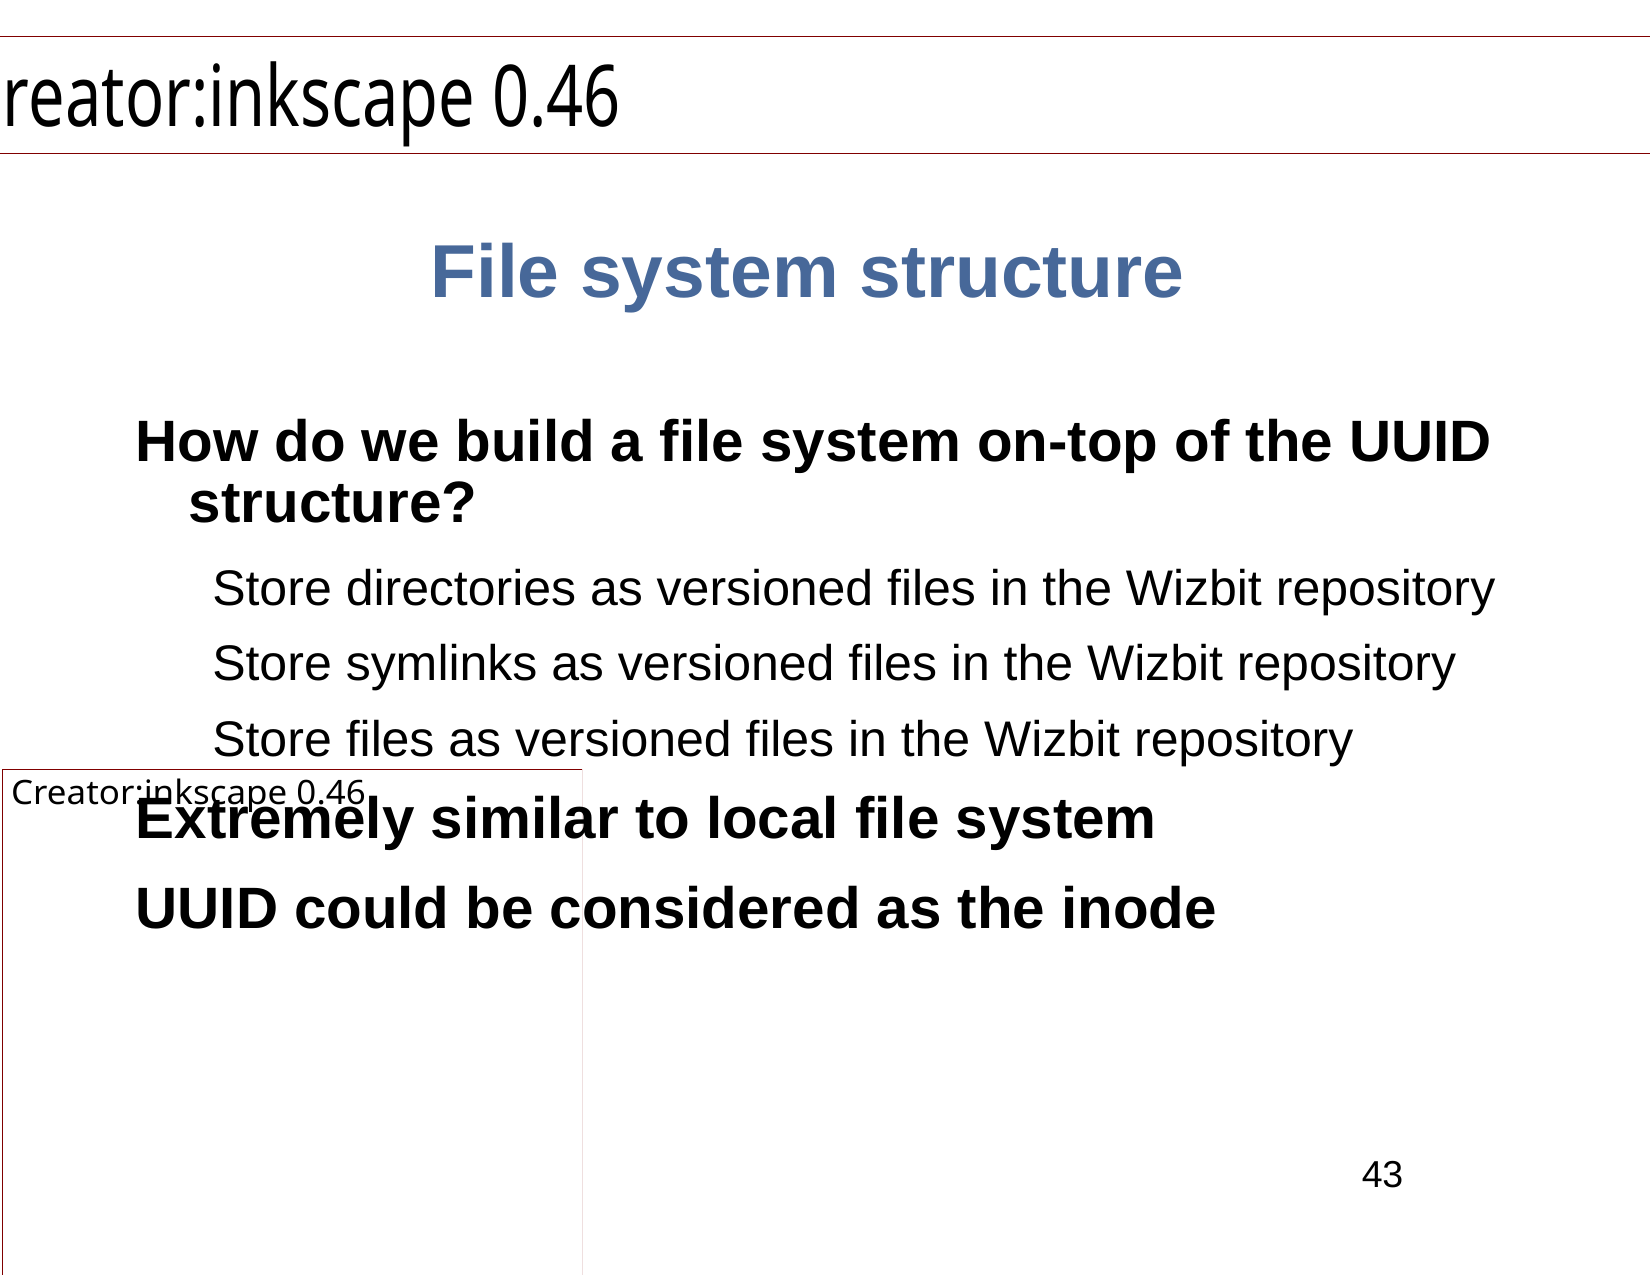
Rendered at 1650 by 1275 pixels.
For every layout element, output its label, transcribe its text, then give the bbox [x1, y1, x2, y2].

title File system structure [118, 177, 1498, 371]
list How do we build a file system on-top of the UUID structure? Store directories as versioned files in the Wizbit repository Store symlinks as versioned files in the Wizbit repository Store files as versioned files in the Wizbit repository Extremely similar to local file system UUID could be considered as the inode [118, 413, 1498, 1126]
